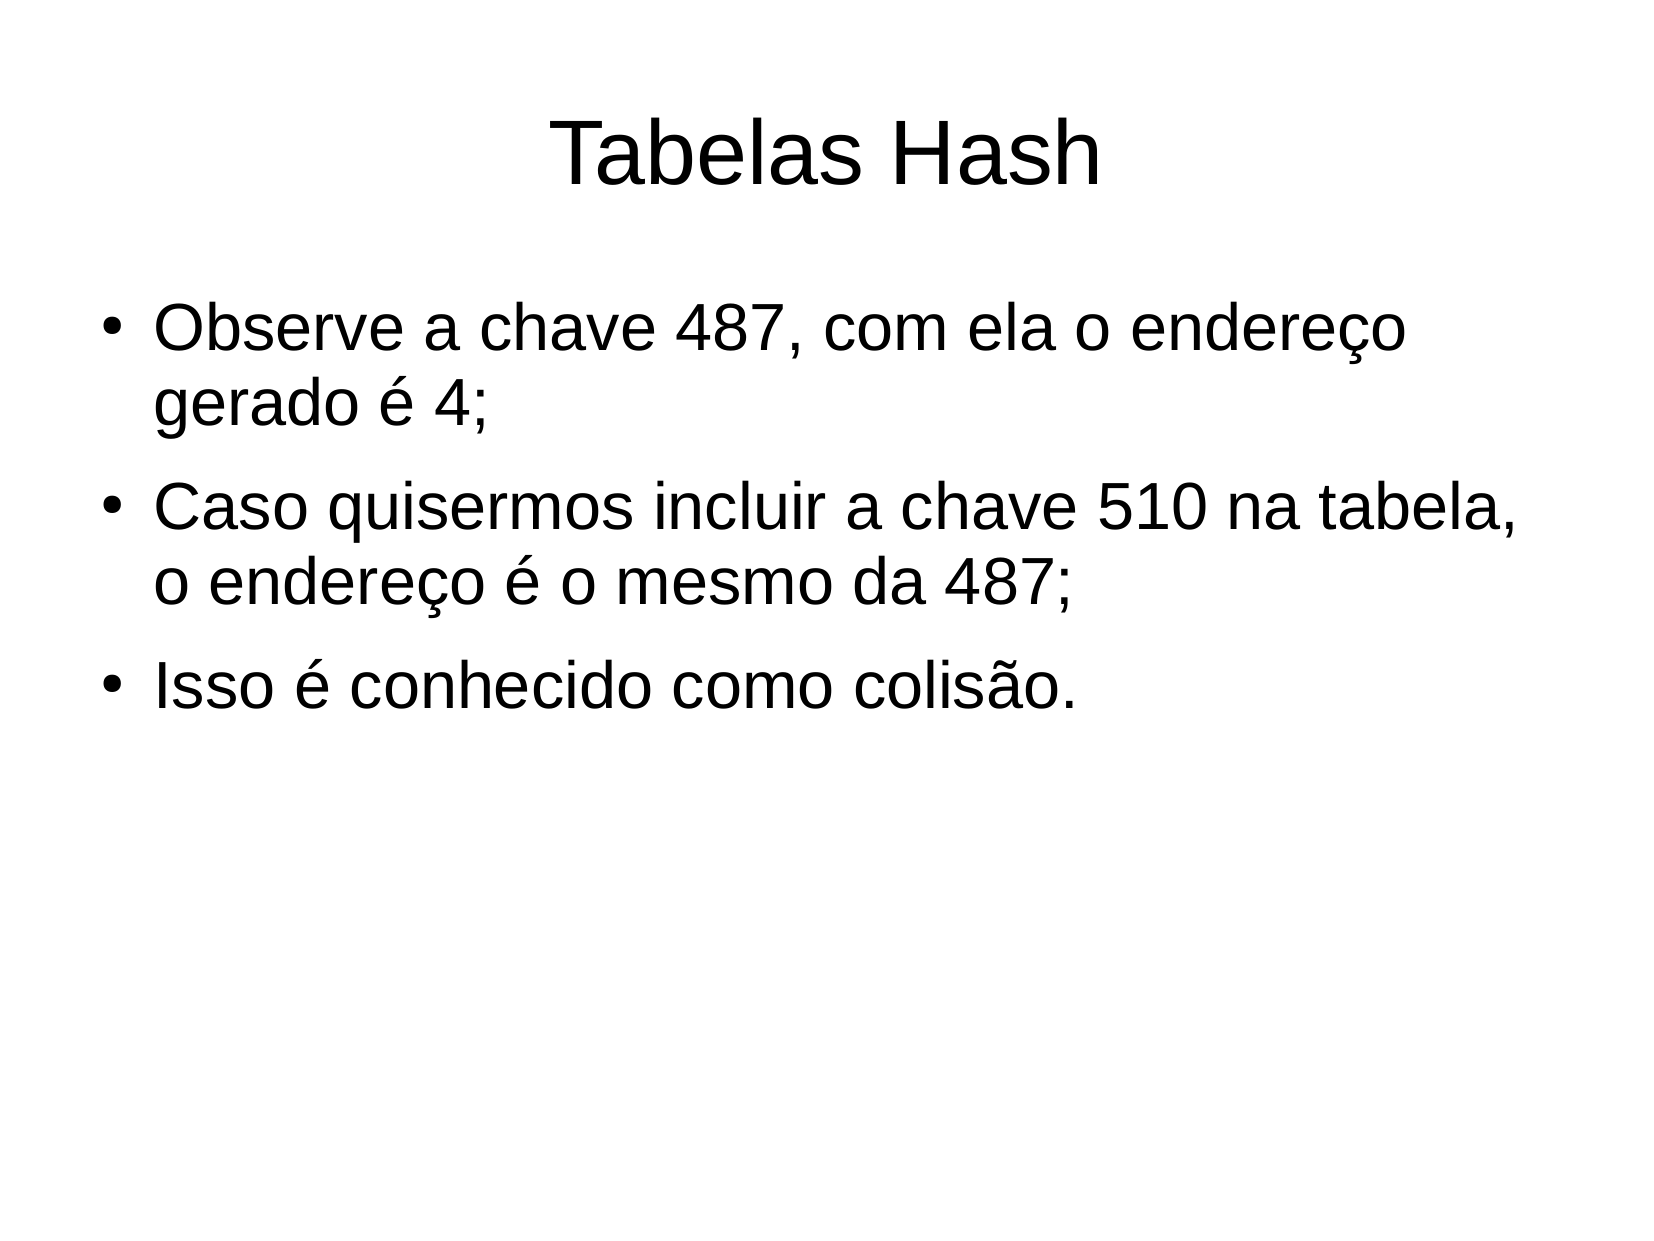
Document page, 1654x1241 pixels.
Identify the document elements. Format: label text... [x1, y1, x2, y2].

title Tabelas Hash [82, 49, 1571, 257]
list Observe a chave 487, com ela o endereço gerado é 4; Caso quisermos incluir a chave 510 na tabela, o endereço é o mesmo da 487; Isso é conhecido como colisão. [82, 290, 1571, 1010]
